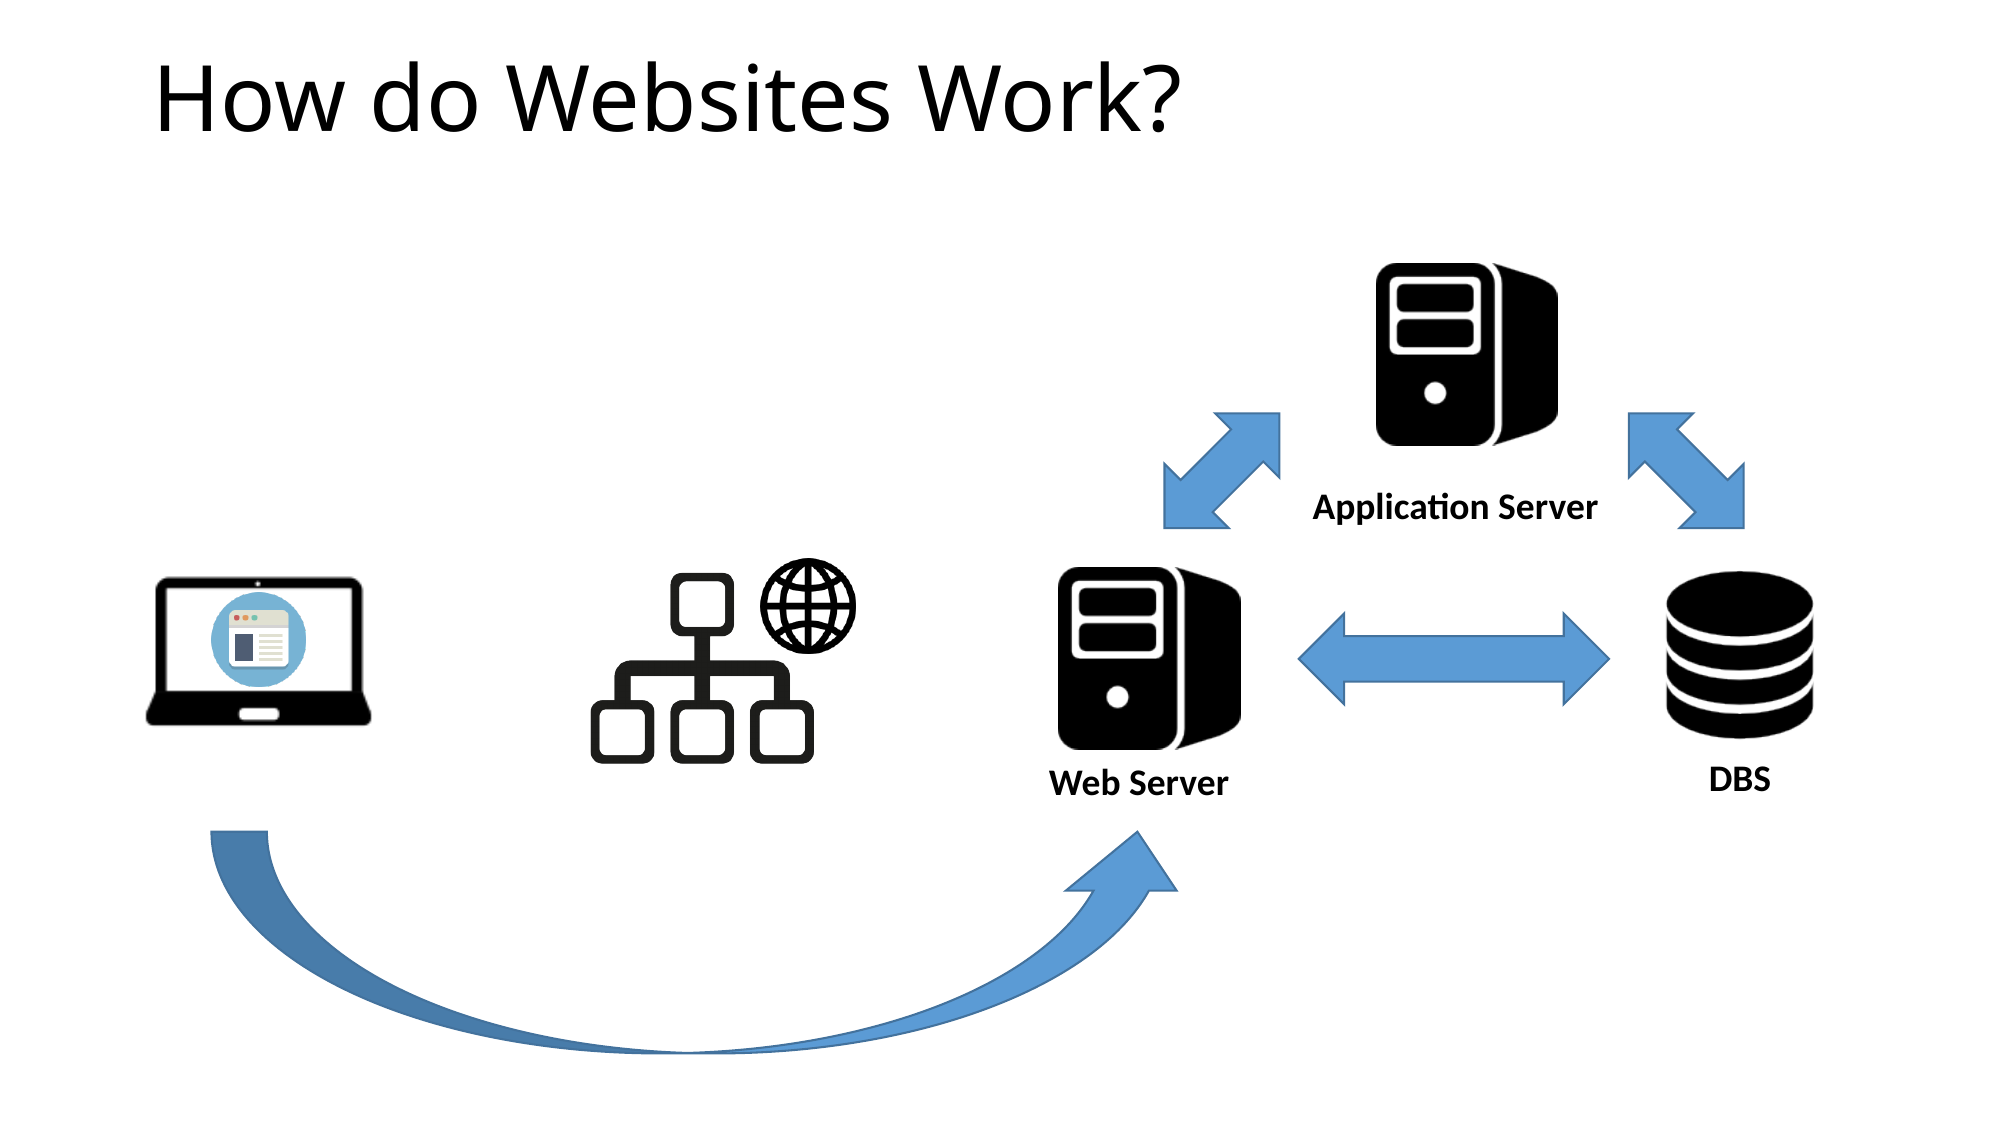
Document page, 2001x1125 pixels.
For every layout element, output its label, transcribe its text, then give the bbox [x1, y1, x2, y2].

text_box Application Server [1228, 474, 1684, 535]
text_box [1298, 613, 1610, 705]
picture [137, 537, 381, 781]
text_box [1164, 413, 1280, 529]
text_box DBS [1644, 746, 1836, 807]
title How do Websites Work? [137, 42, 1863, 163]
text_box Web Server [975, 750, 1304, 810]
picture [1058, 568, 1241, 750]
text_box [1628, 413, 1744, 529]
picture [584, 550, 856, 786]
text_box [211, 831, 1177, 1054]
picture [1652, 571, 1828, 746]
picture [1376, 263, 1558, 446]
